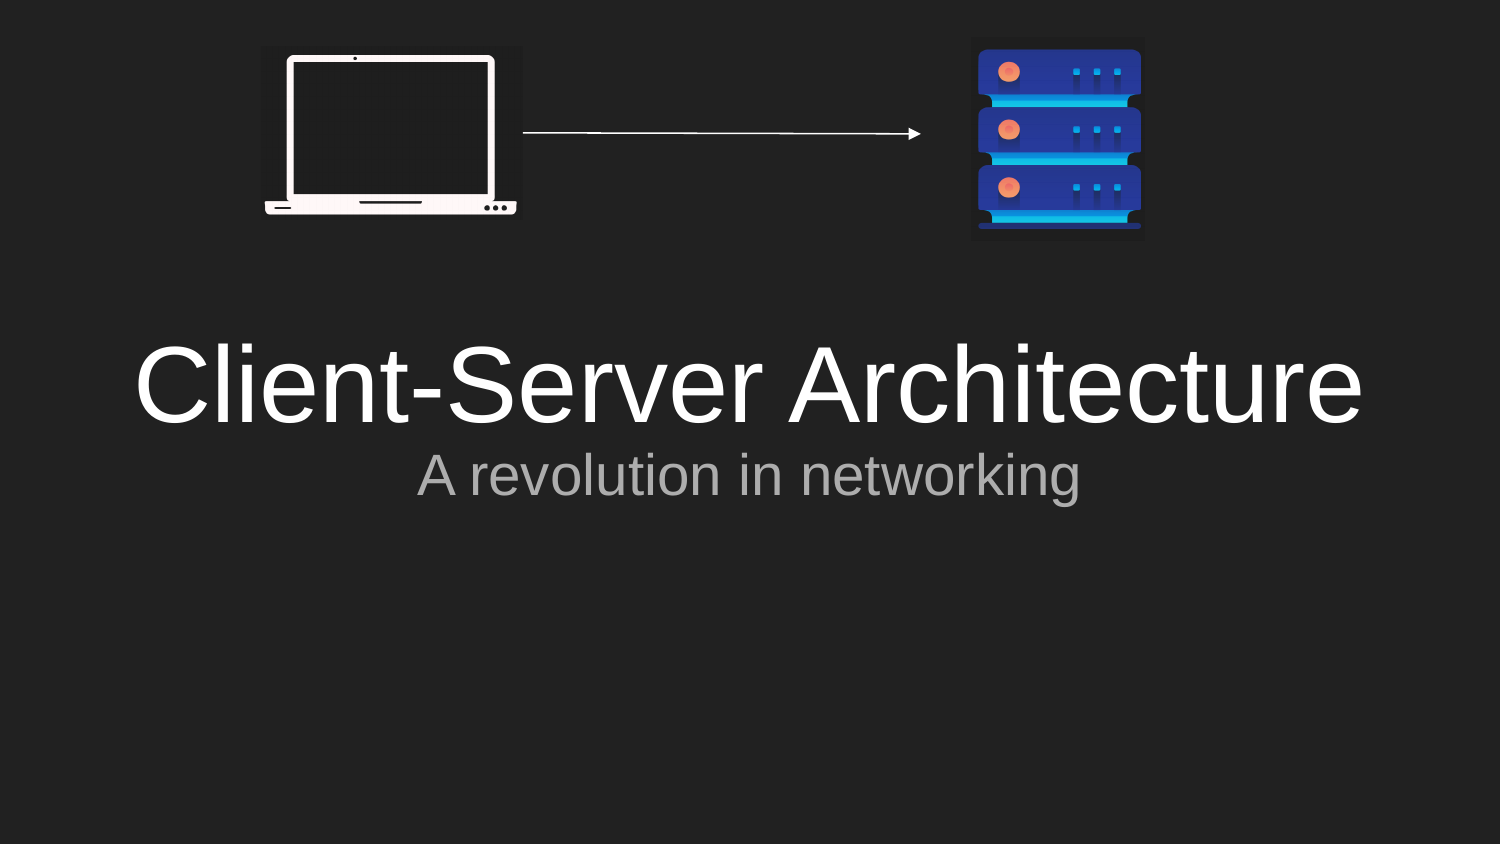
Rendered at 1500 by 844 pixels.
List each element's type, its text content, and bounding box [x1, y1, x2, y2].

picture [260, 46, 523, 220]
subtitle A revolution in networking [51, 421, 1449, 552]
title Client-Server Architecture [51, 122, 1449, 421]
picture [971, 37, 1145, 241]
